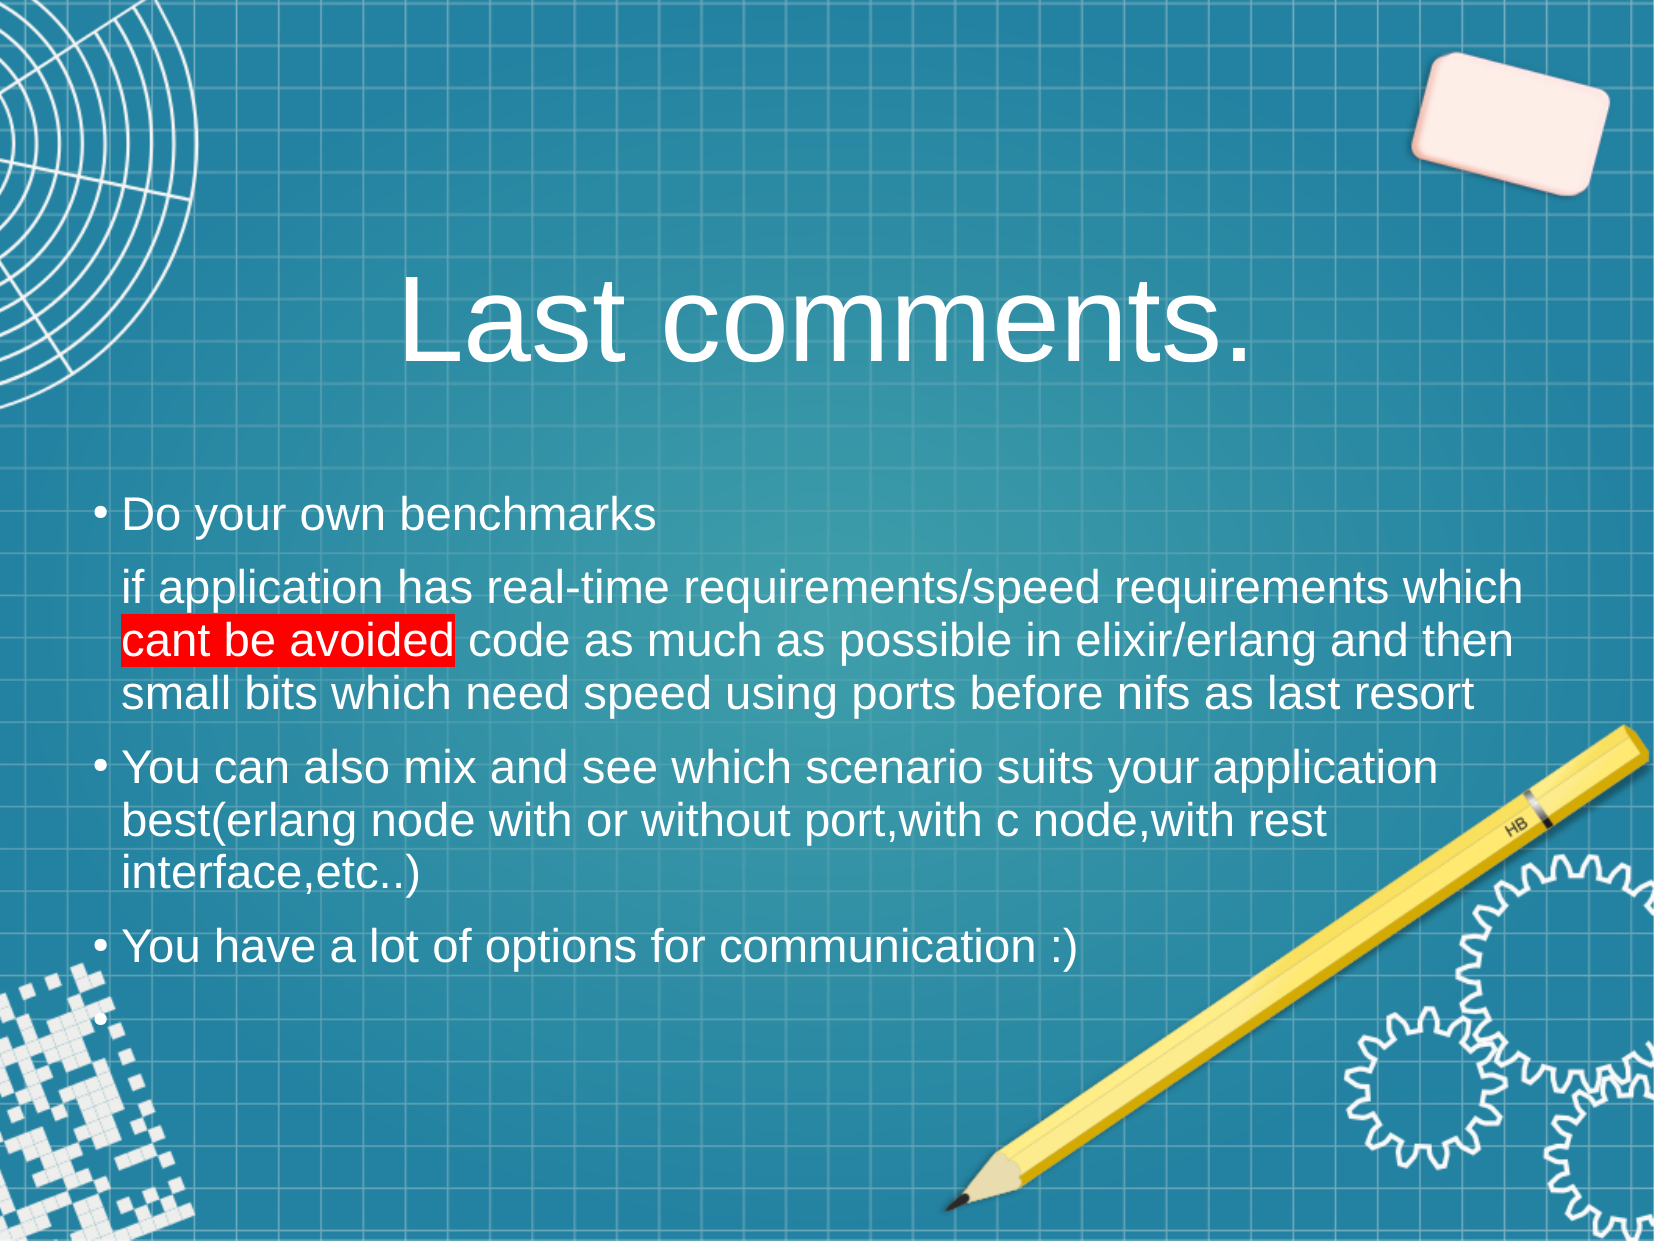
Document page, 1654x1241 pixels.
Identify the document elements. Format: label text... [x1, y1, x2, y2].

title Last comments. [82, 177, 1571, 413]
picture [0, 0, 1654, 1241]
list Do your own benchmarks if application has real-time requirements/speed requirements which cant be avoided code as much as possible in elixir/erlang and then small bits which need speed using ports before nifs as last resort You can also mix and see which scenario suits your application best(erlang node with or without port,with c node,with rest interface,etc..) You have a lot of options for communication :) [82, 413, 1571, 1016]
